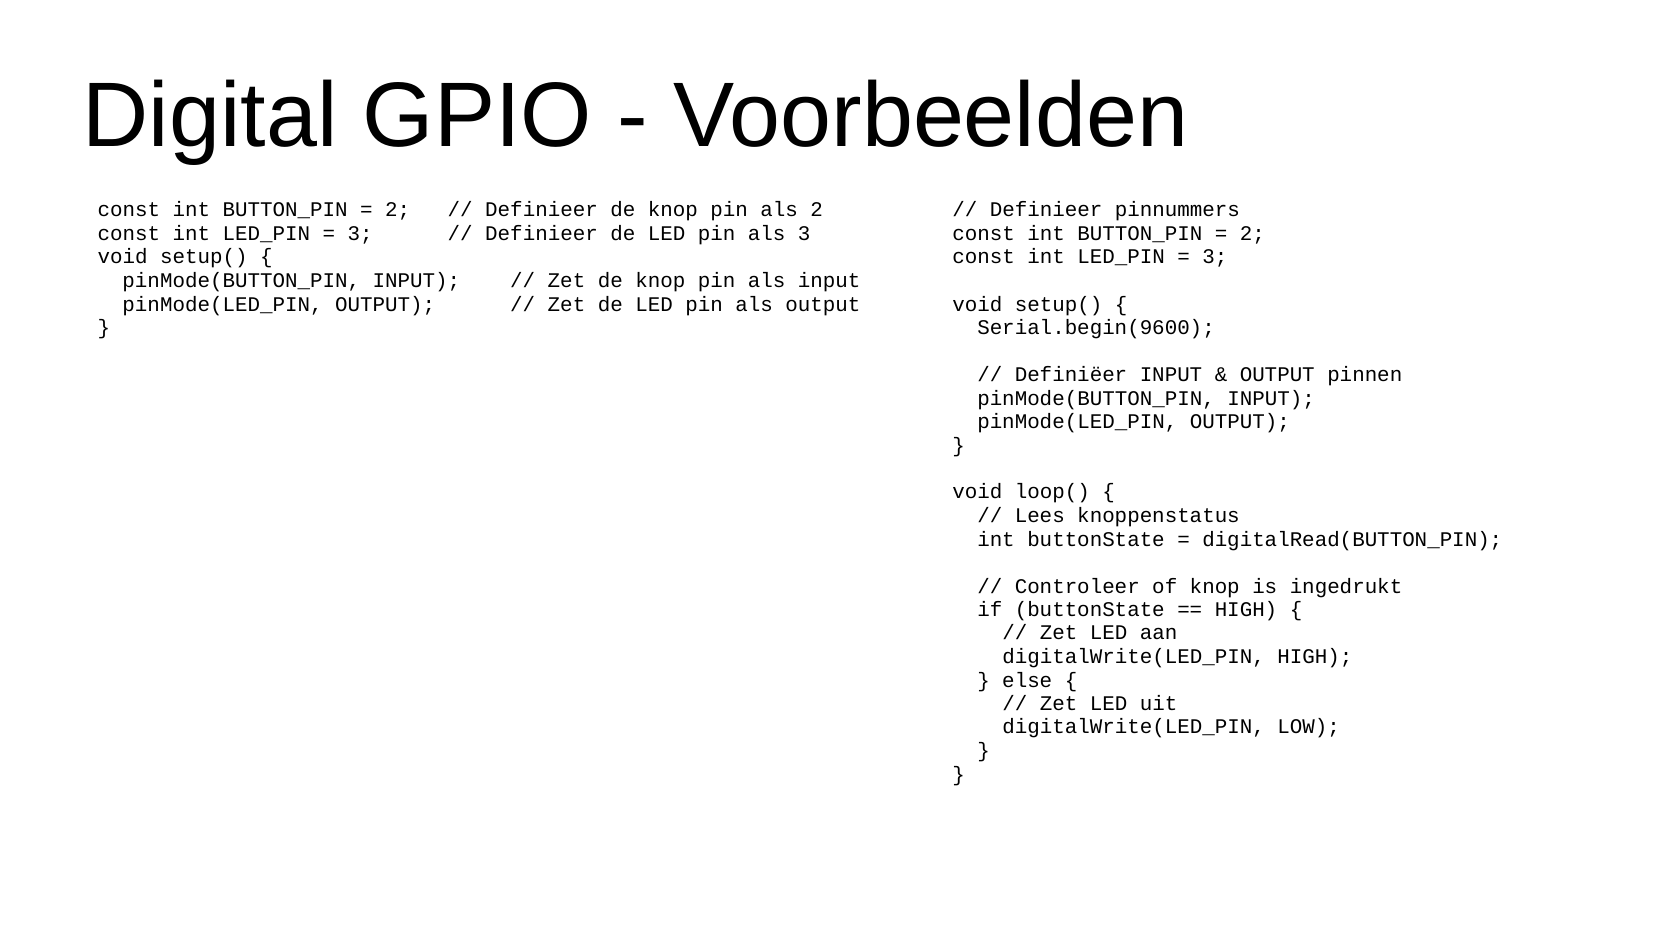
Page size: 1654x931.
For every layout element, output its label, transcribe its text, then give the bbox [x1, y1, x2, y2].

text_box const int BUTTON_PIN = 2; // Definieer de knop pin als 2 const int LED_PIN = 3; // Definieer de LED pin als 3 void setup() { pinMode(BUTTON_PIN, INPUT); // Zet de knop pin als input pinMode(LED_PIN, OUTPUT); // Zet de LED pin als output } [82, 192, 875, 349]
text_box // Definieer pinnummers const int BUTTON_PIN = 2; const int LED_PIN = 3; void setup() { Serial.begin(9600); // Definiëer INPUT & OUTPUT pinnen pinMode(BUTTON_PIN, INPUT); pinMode(LED_PIN, OUTPUT); } void loop() { // Lees knoppenstatus int buttonState = digitalRead(BUTTON_PIN); // Controleer of knop is ingedrukt if (buttonState == HIGH) { // Zet LED aan digitalWrite(LED_PIN, HIGH); } else { // Zet LED uit digitalWrite(LED_PIN, LOW); } } [937, 192, 1538, 913]
title Digital GPIO - Voorbeelden [82, 37, 1571, 193]
